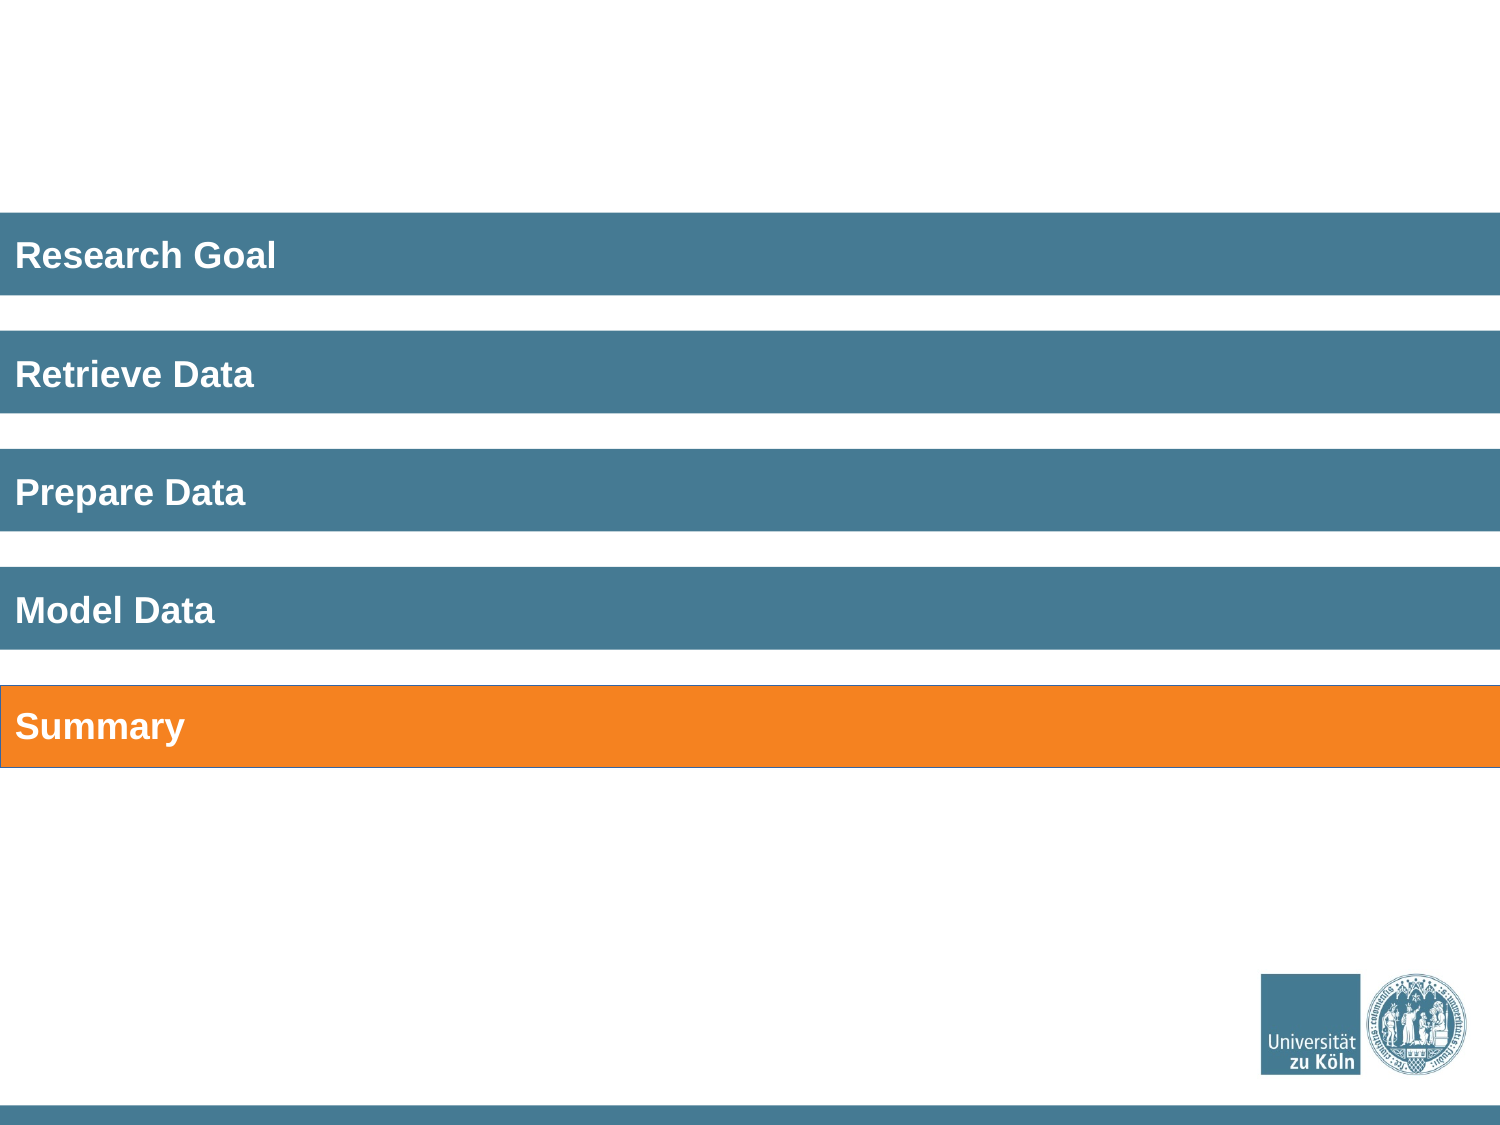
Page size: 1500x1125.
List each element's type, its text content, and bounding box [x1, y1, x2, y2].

text_box Summary [0, 685, 1500, 768]
picture [1257, 969, 1471, 1079]
